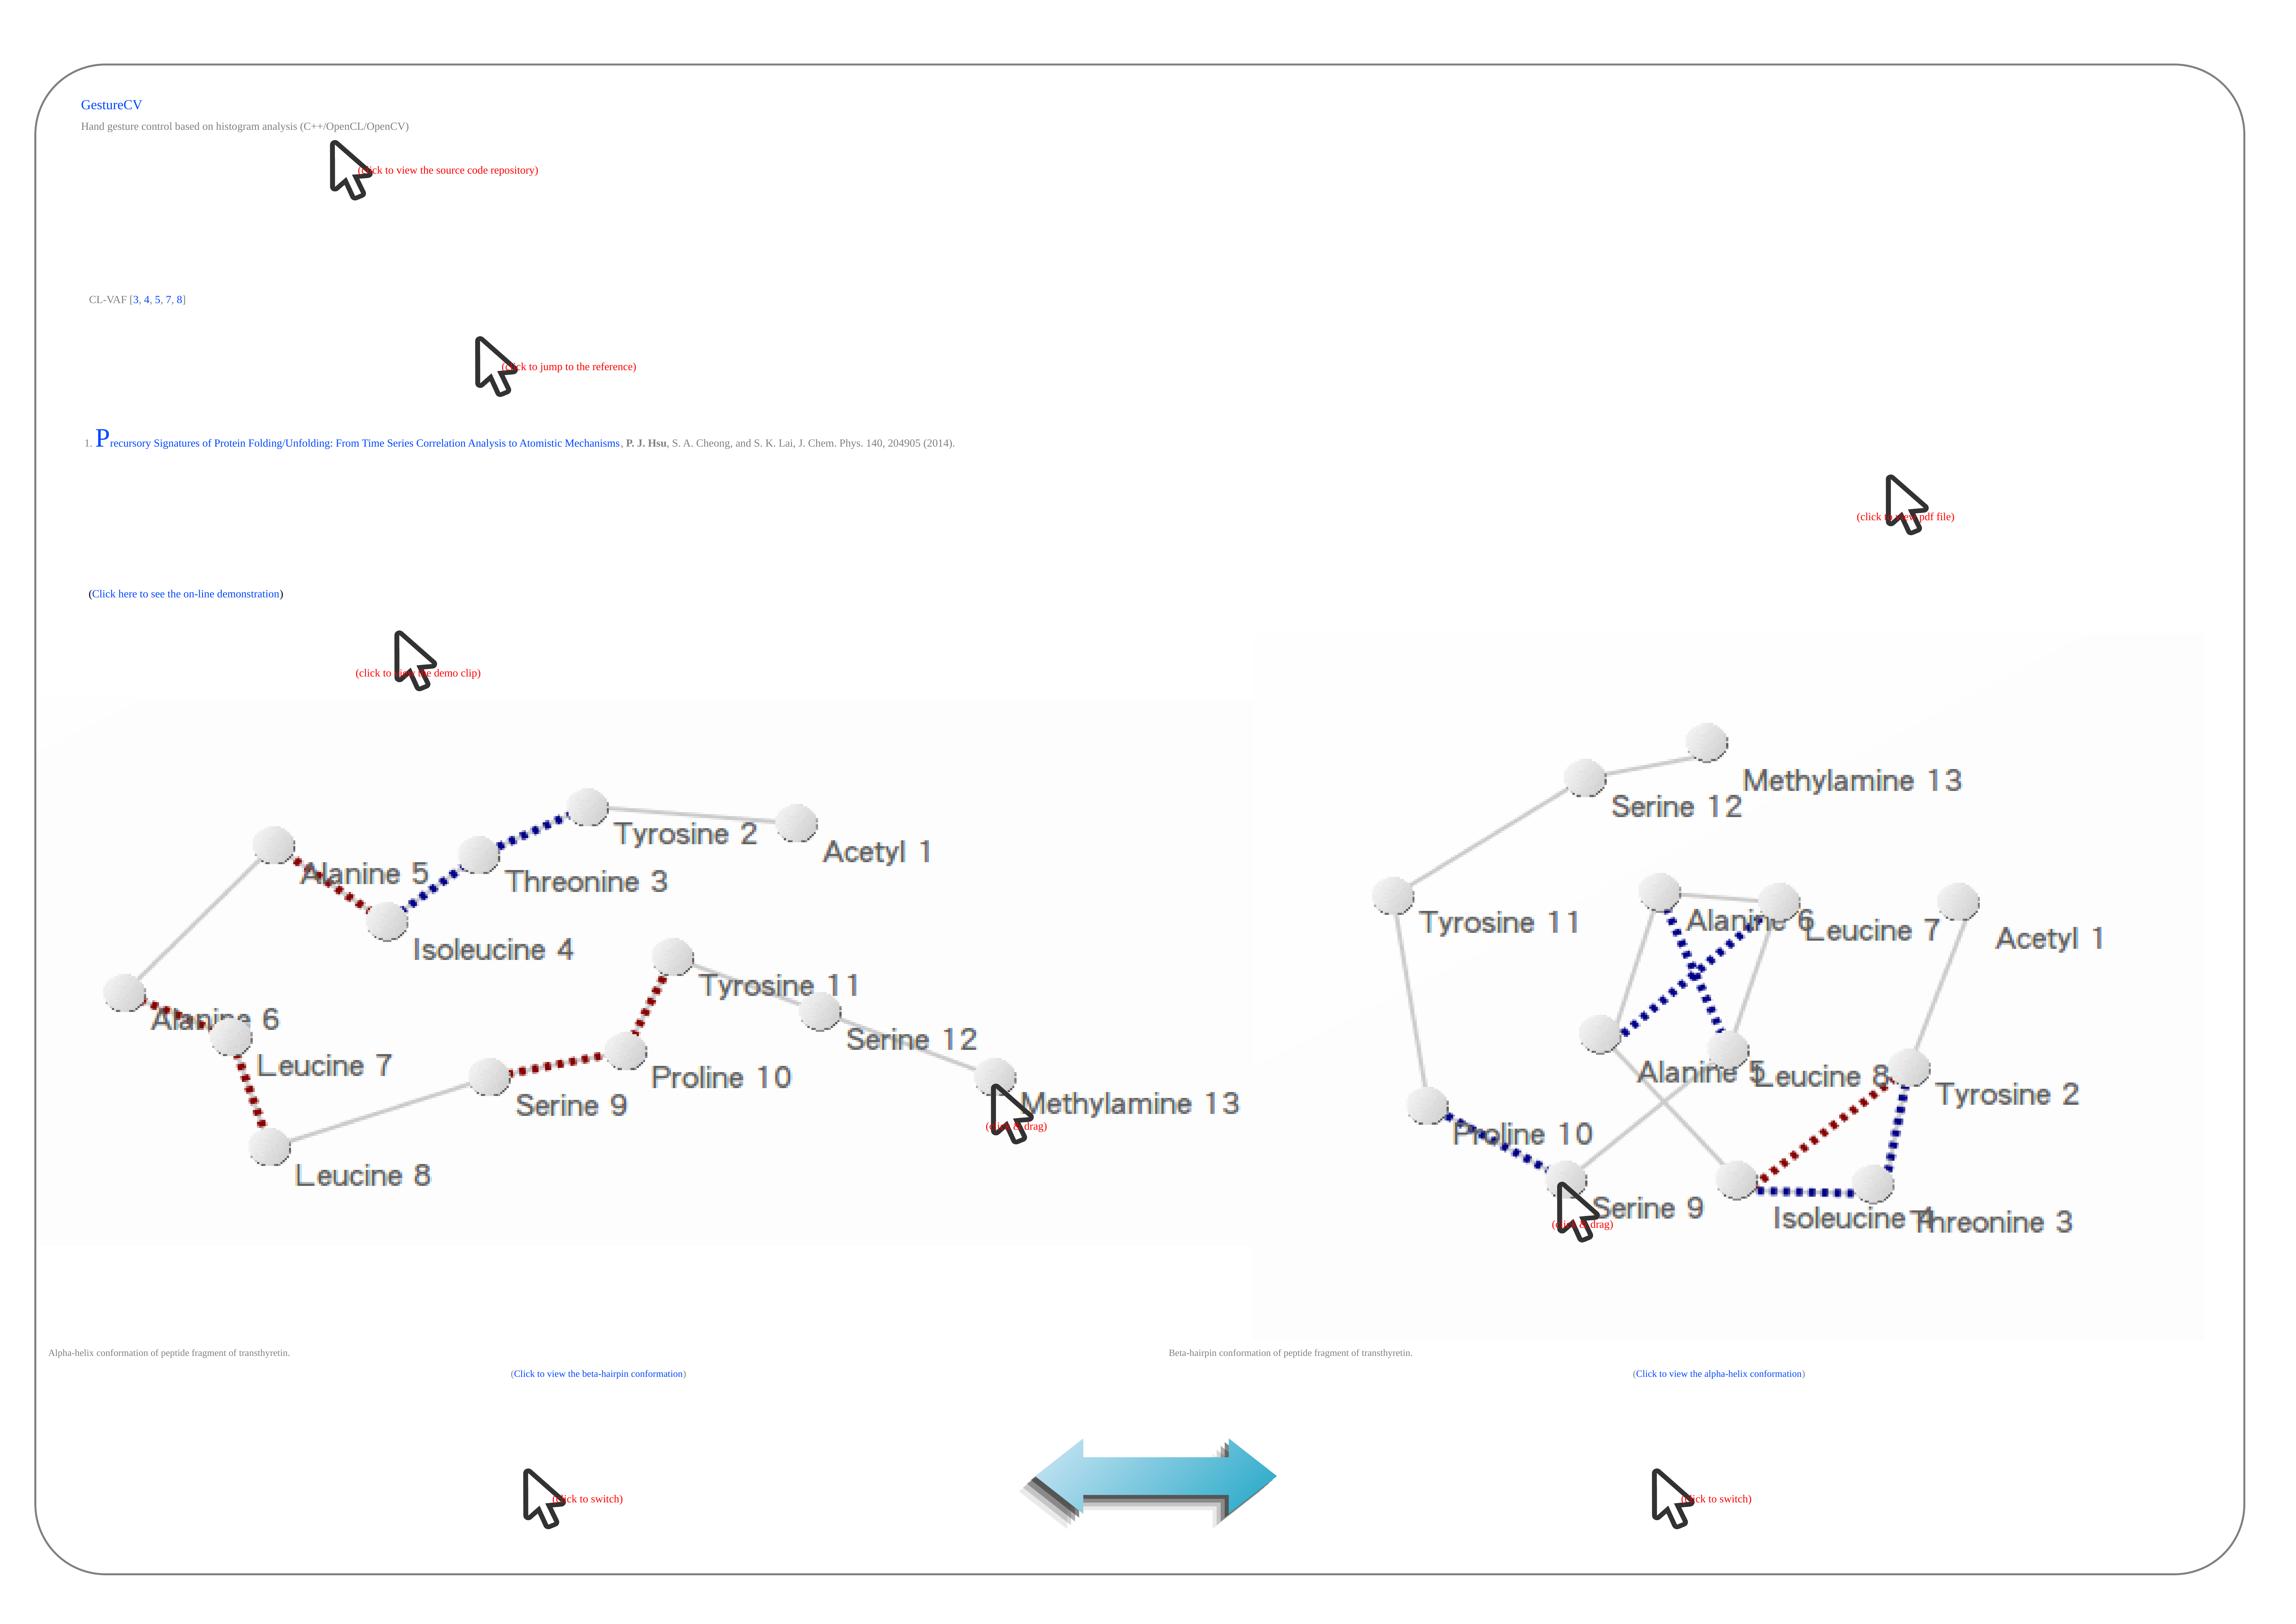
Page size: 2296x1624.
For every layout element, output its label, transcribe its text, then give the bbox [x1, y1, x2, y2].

picture [37, 633, 2204, 1341]
picture [1639, 1468, 1704, 1529]
picture [463, 365, 527, 397]
text_box (Click here to see the on-line demonstration) [84, 585, 947, 659]
picture [382, 659, 447, 691]
text_box Alpha-helix conformation of peptide fragment of transthyretin. (Click to view the beta-hairpin conformation) [43, 1345, 1156, 1555]
text_box GestureCV Hand gesture control based on histogram analysis (C++/OpenCL/OpenCV) [76, 94, 2083, 268]
text_box 1. Precursory Signatures of Protein Folding/Unfolding: From Time Series Correlation Analysis to Atomistic Mechanisms, P. J. Hsu, S. A. Cheong, and S. K. Lai, J. Chem. Phys. 140, 204905 (2014). [79, 420, 2296, 546]
text_box CL-VAF [3, 4, 5, 7, 8] [84, 291, 584, 365]
text_box [1156, 1457, 1164, 1510]
text_box Beta-hairpin conformation of peptide fragment of transthyretin. (Click to view the alpha-helix conformation) [1164, 1345, 2277, 1555]
